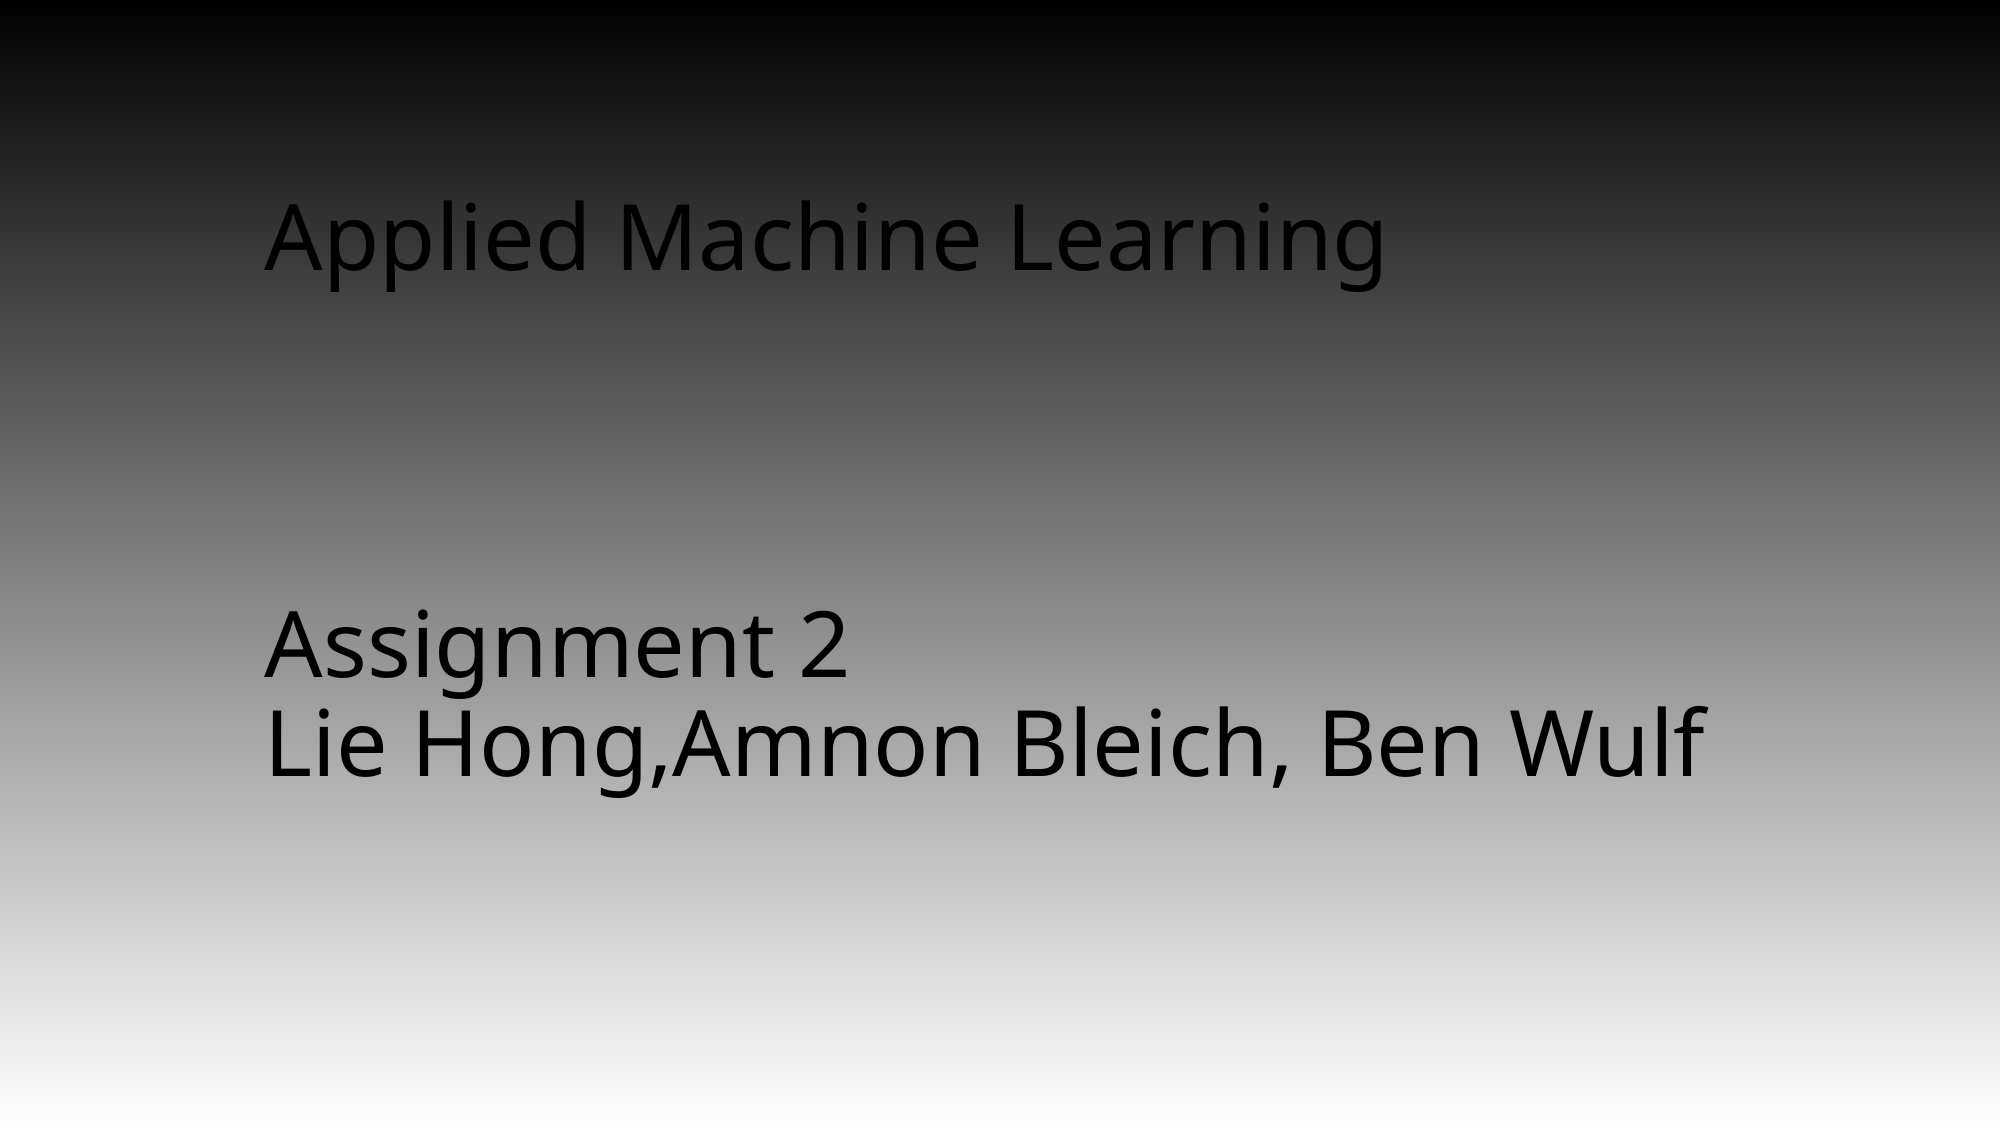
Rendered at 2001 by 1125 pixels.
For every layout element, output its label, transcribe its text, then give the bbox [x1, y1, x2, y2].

subtitle Assignment 2 Lie Hong,Amnon Bleich, Ben Wulf [249, 590, 1750, 863]
title Applied Machine Learning [249, 184, 1750, 576]
